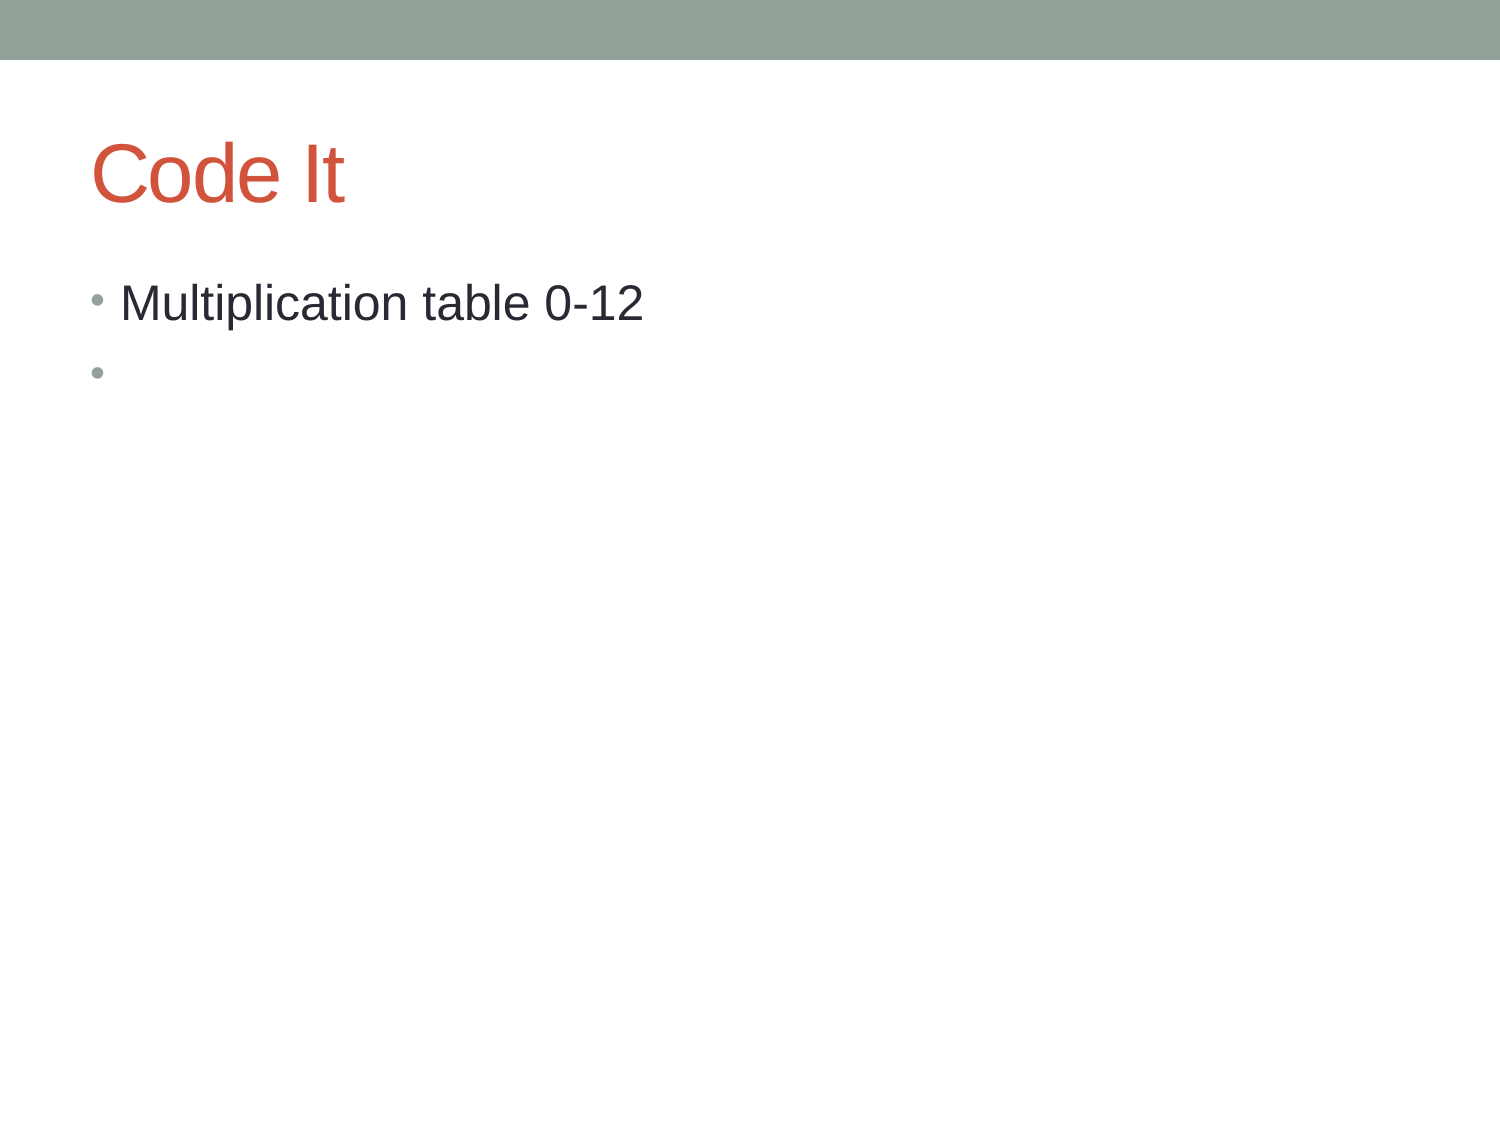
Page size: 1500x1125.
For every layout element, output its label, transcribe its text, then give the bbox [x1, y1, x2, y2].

list Multiplication table 0-12 [75, 262, 1426, 1063]
title Code It [75, 87, 1426, 251]
